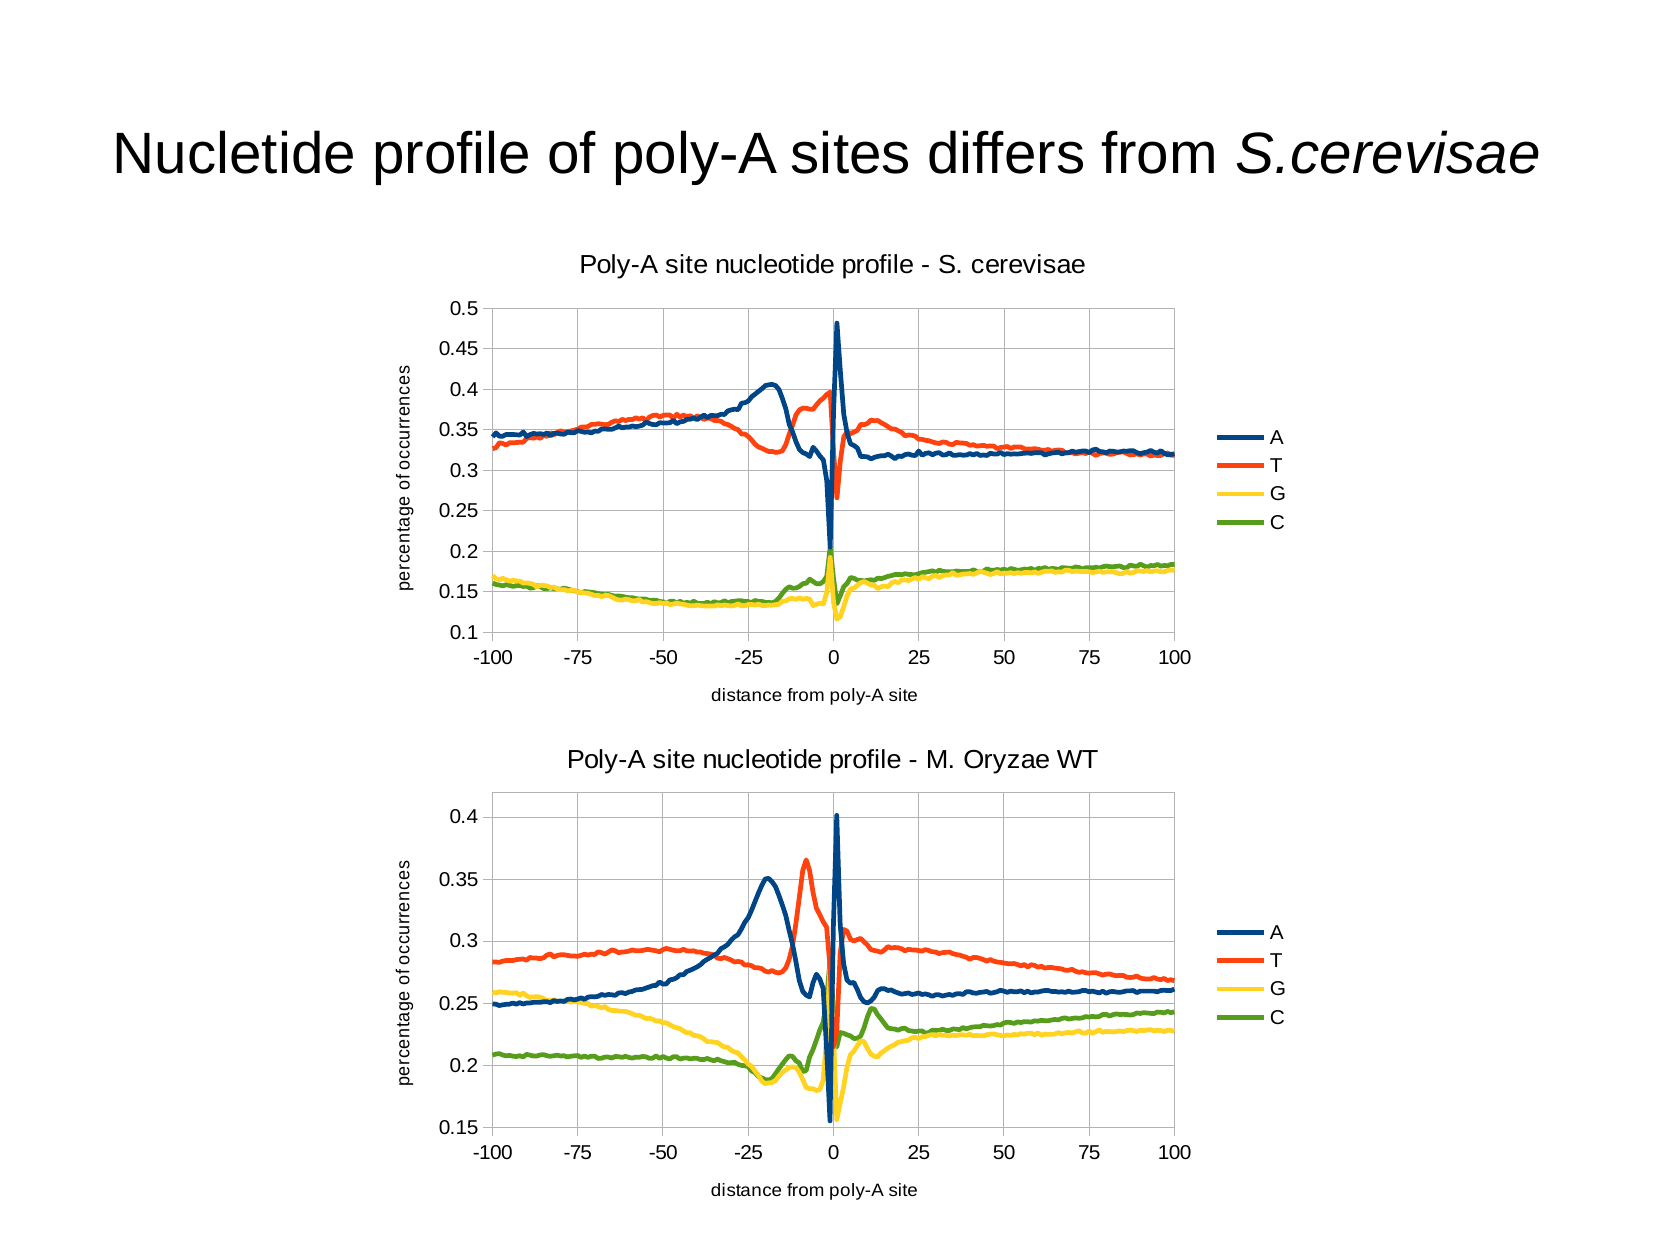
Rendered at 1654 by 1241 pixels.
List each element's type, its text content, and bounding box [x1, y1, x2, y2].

chart [360, 225, 1306, 1231]
title Nucletide profile of poly-A sites differs from S.cerevisae [82, 49, 1571, 257]
